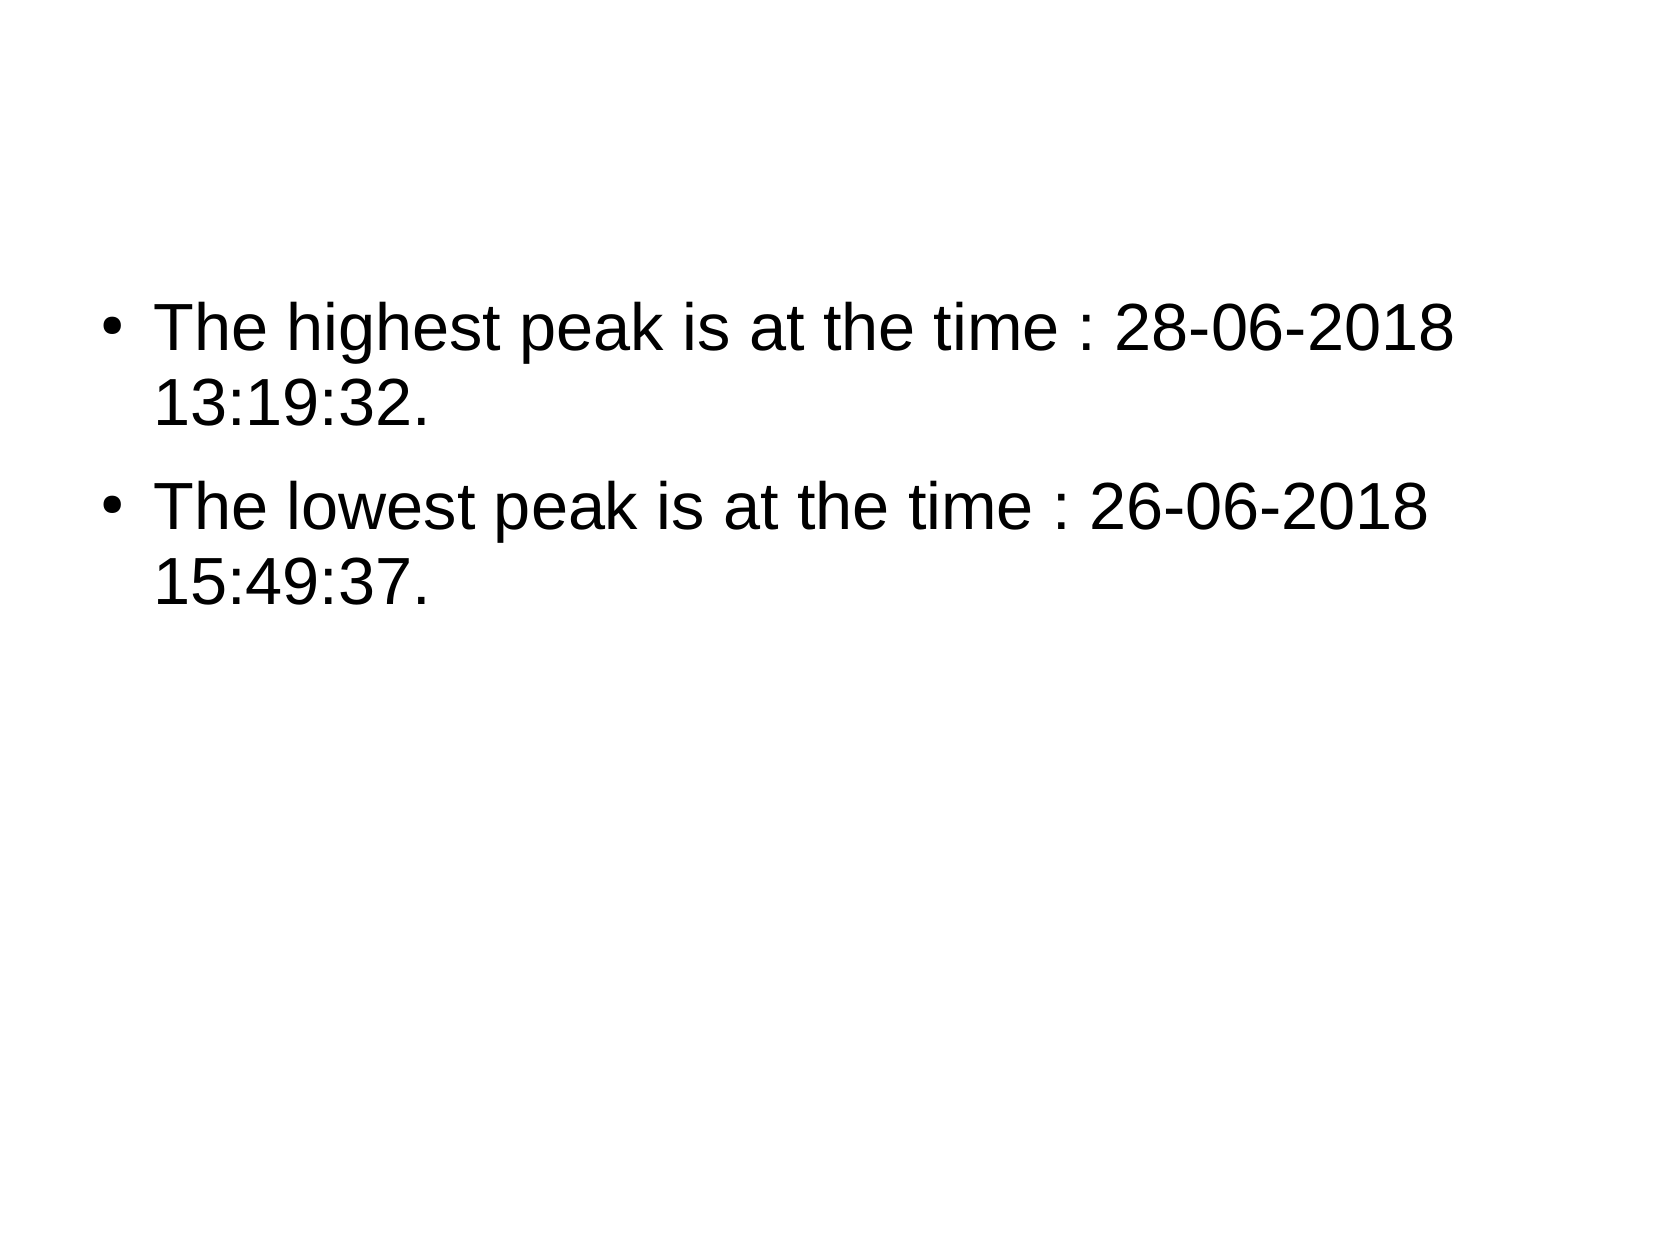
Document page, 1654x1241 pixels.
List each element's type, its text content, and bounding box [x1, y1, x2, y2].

list The highest peak is at the time : 28-06-2018 13:19:32. The lowest peak is at the time : 26-06-2018 15:49:37. [82, 290, 1571, 1010]
